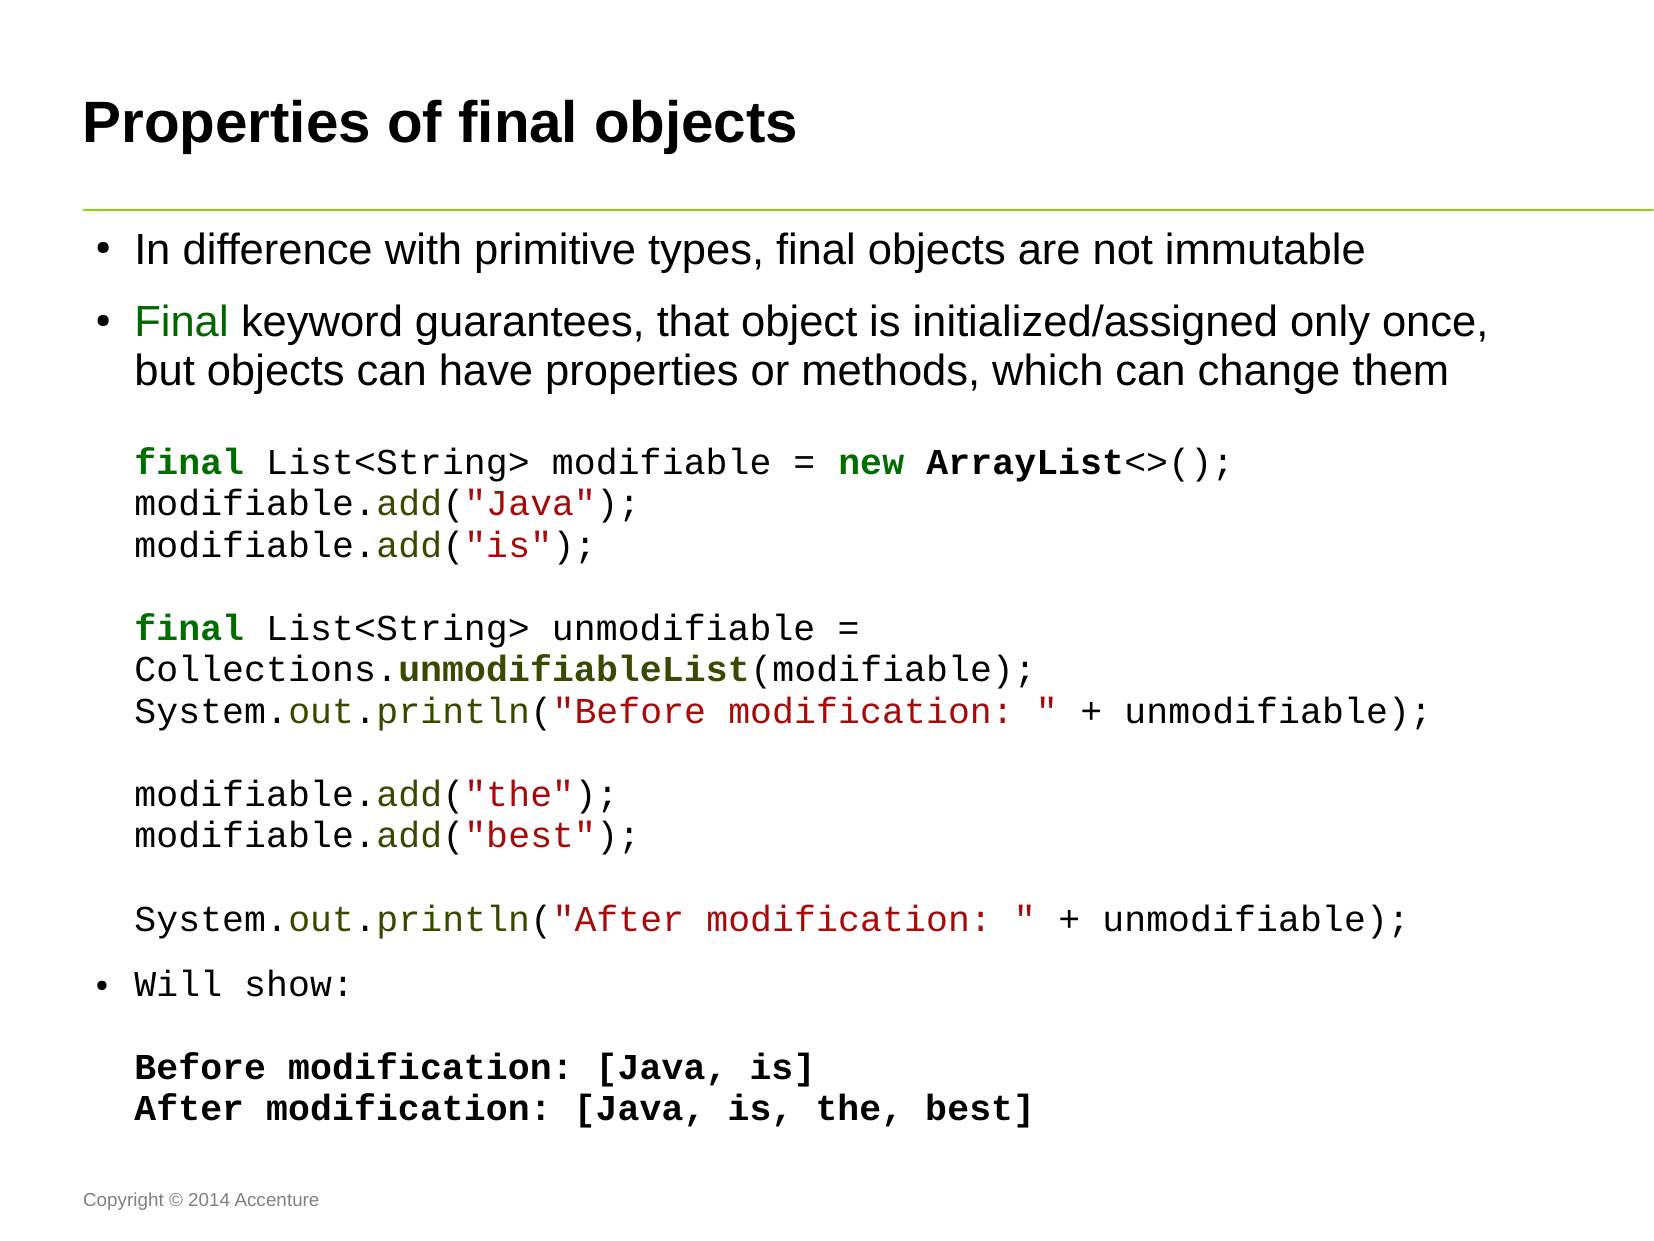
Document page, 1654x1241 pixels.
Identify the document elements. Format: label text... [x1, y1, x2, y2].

title Properties of final objects [82, 49, 1571, 196]
list In difference with primitive types, final objects are not immutable Final keyword guarantees, that object is initialized/assigned only once, but objects can have properties or methods, which can change them final List<String> modifiable = new ArrayList<>(); modifiable.add("Java"); modifiable.add("is"); final List<String> unmodifiable = Collections.unmodifiableList(modifiable); System.out.println("Before modification: " + unmodifiable); modifiable.add("the"); modifiable.add("best"); System.out.println("After modification: " + unmodifiable); Will show: Before modification: [Java, is] After modification: [Java, is, the, best] [82, 225, 1538, 1186]
